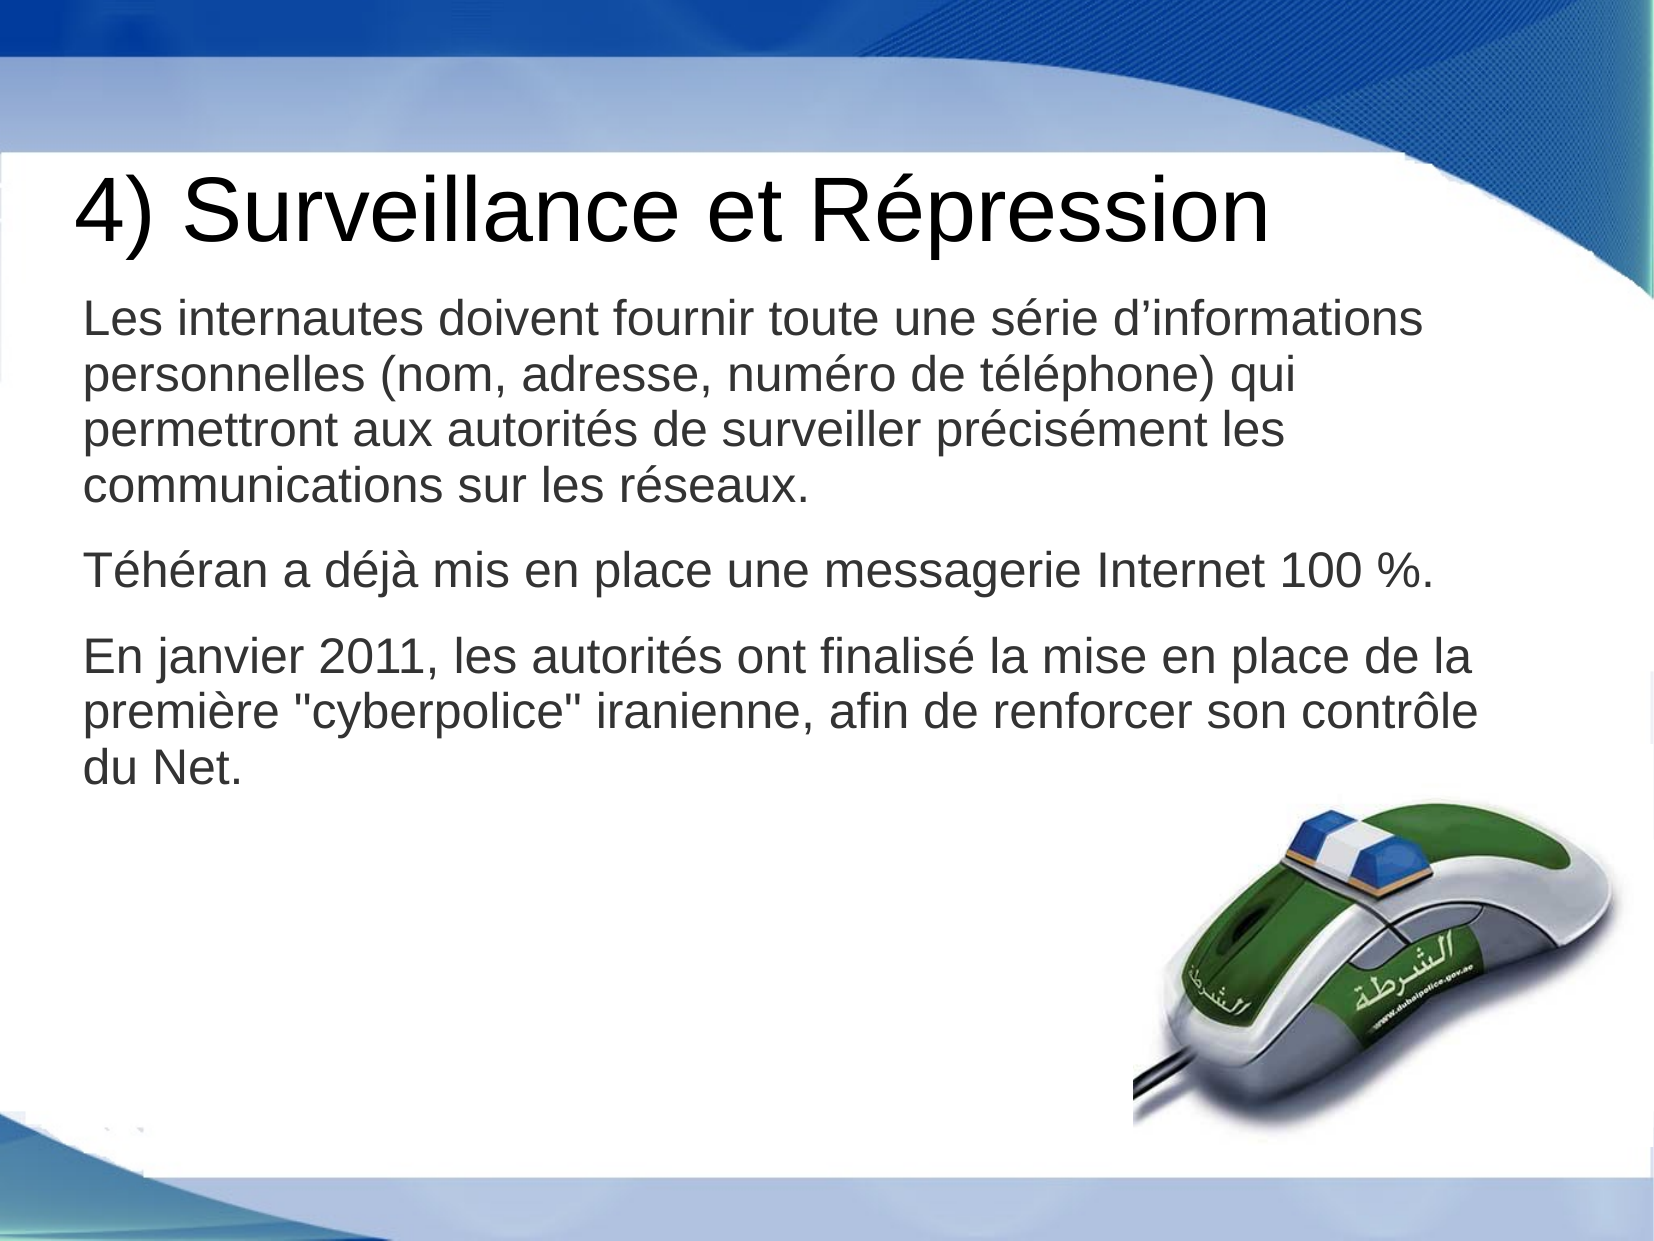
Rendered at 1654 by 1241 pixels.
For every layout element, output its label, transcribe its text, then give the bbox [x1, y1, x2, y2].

title 4) Surveillance et Répression [0, 106, 1406, 314]
list Les internautes doivent fournir toute une série d’informations personnelles (nom, adresse, numéro de téléphone) qui permettront aux autorités de surveiller précisément les communications sur les réseaux. Téhéran a déjà mis en place une messagerie Internet 100 %. En janvier 2011, les autorités ont finalisé la mise en place de la première "cyberpolice" iranienne, afin de renforcer son contrôle du Net. [82, 290, 1538, 1010]
picture [0, 0, 1654, 1241]
